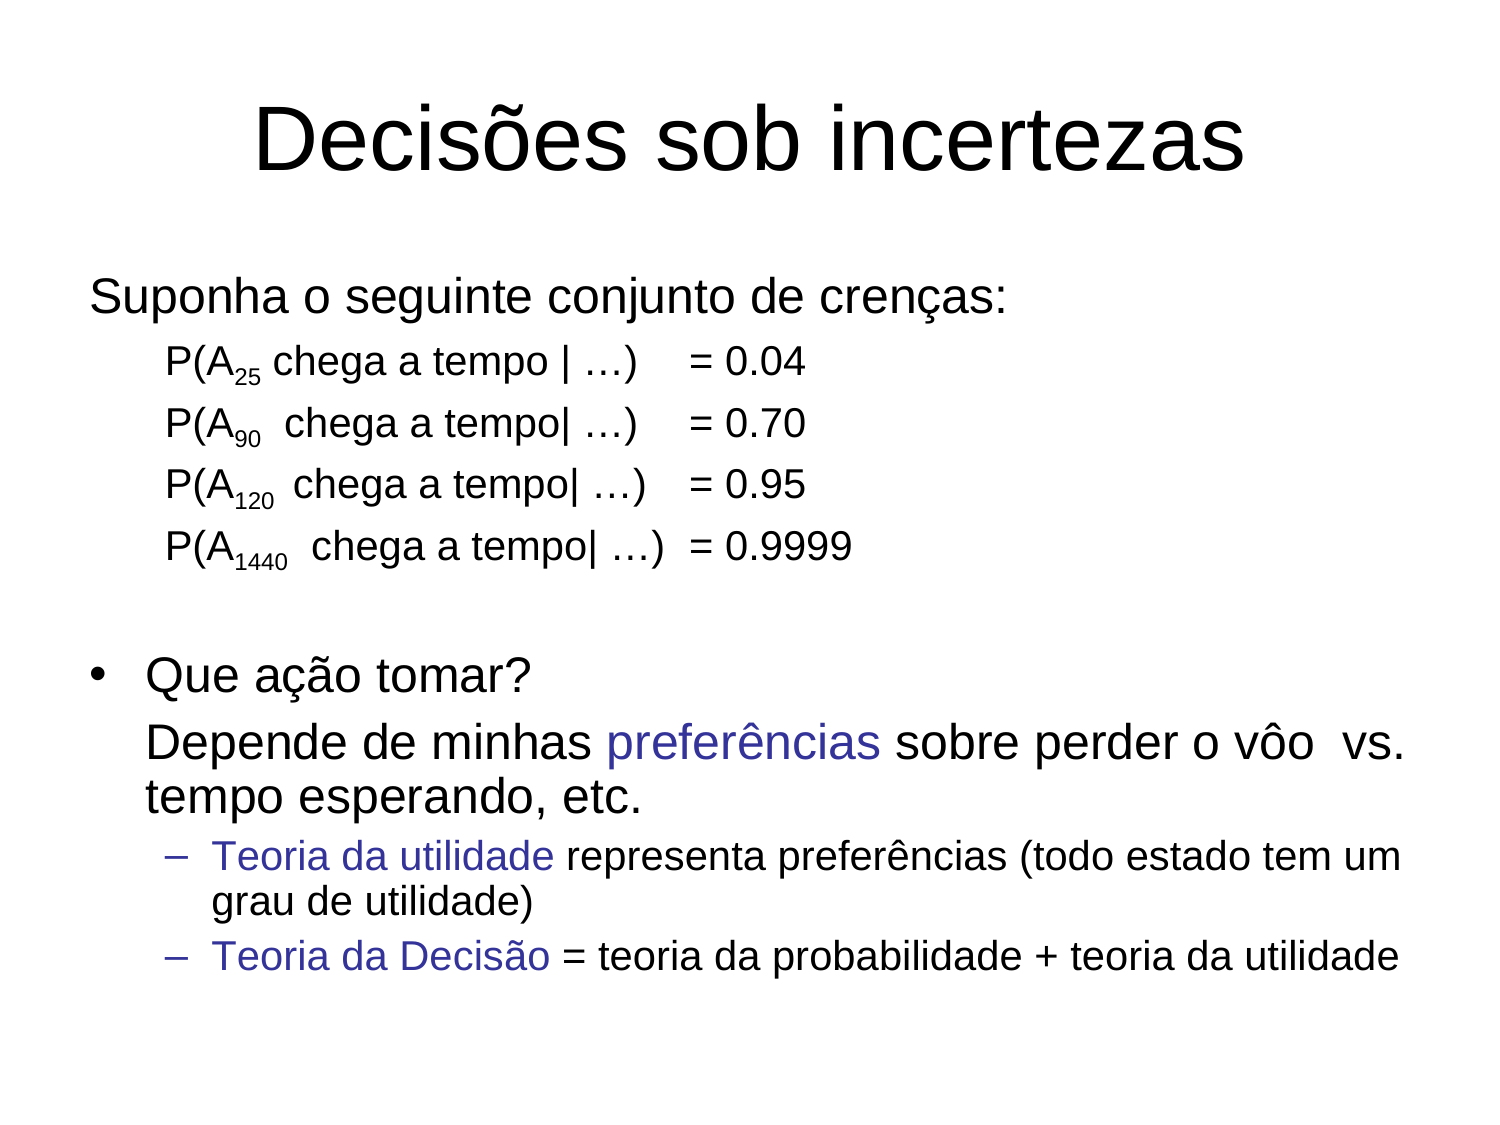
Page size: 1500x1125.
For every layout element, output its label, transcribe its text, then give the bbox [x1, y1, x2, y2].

list Suponha o seguinte conjunto de crenças: P(A25 chega a tempo | …) = 0.04 P(A90 chega a tempo| …) = 0.70 P(A120 chega a tempo| …) = 0.95 P(A1440 chega a tempo| …) = 0.9999 Que ação tomar? Depende de minhas preferências sobre perder o vôo vs. tempo esperando, etc. Teoria da utilidade representa preferências (todo estado tem um grau de utilidade) Teoria da Decisão = teoria da probabilidade + teoria da utilidade [75, 262, 1426, 1030]
title Decisões sob incertezas [75, 45, 1426, 233]
